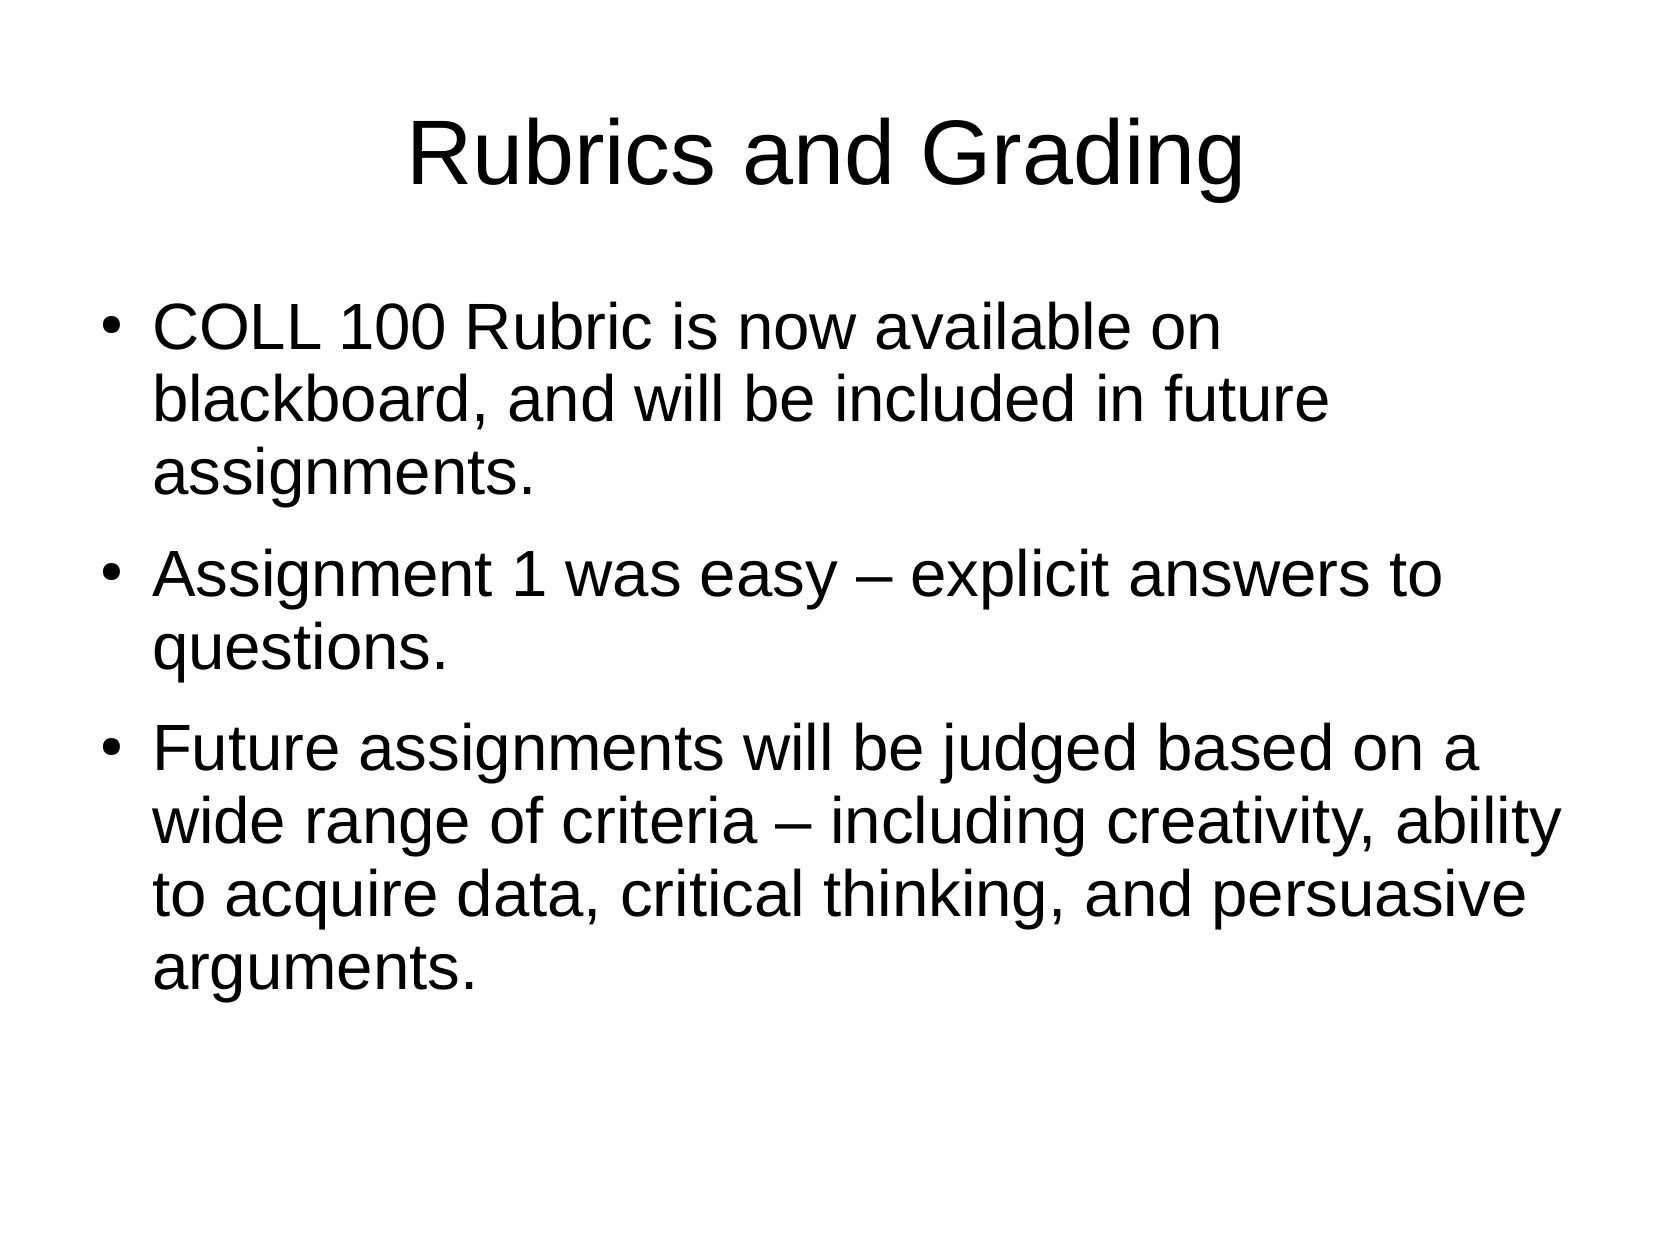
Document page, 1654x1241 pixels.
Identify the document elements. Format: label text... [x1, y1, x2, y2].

title Rubrics and Grading [82, 49, 1571, 257]
list COLL 100 Rubric is now available on blackboard, and will be included in future assignments. Assignment 1 was easy – explicit answers to questions. Future assignments will be judged based on a wide range of criteria – including creativity, ability to acquire data, critical thinking, and persuasive arguments. [82, 290, 1571, 1010]
